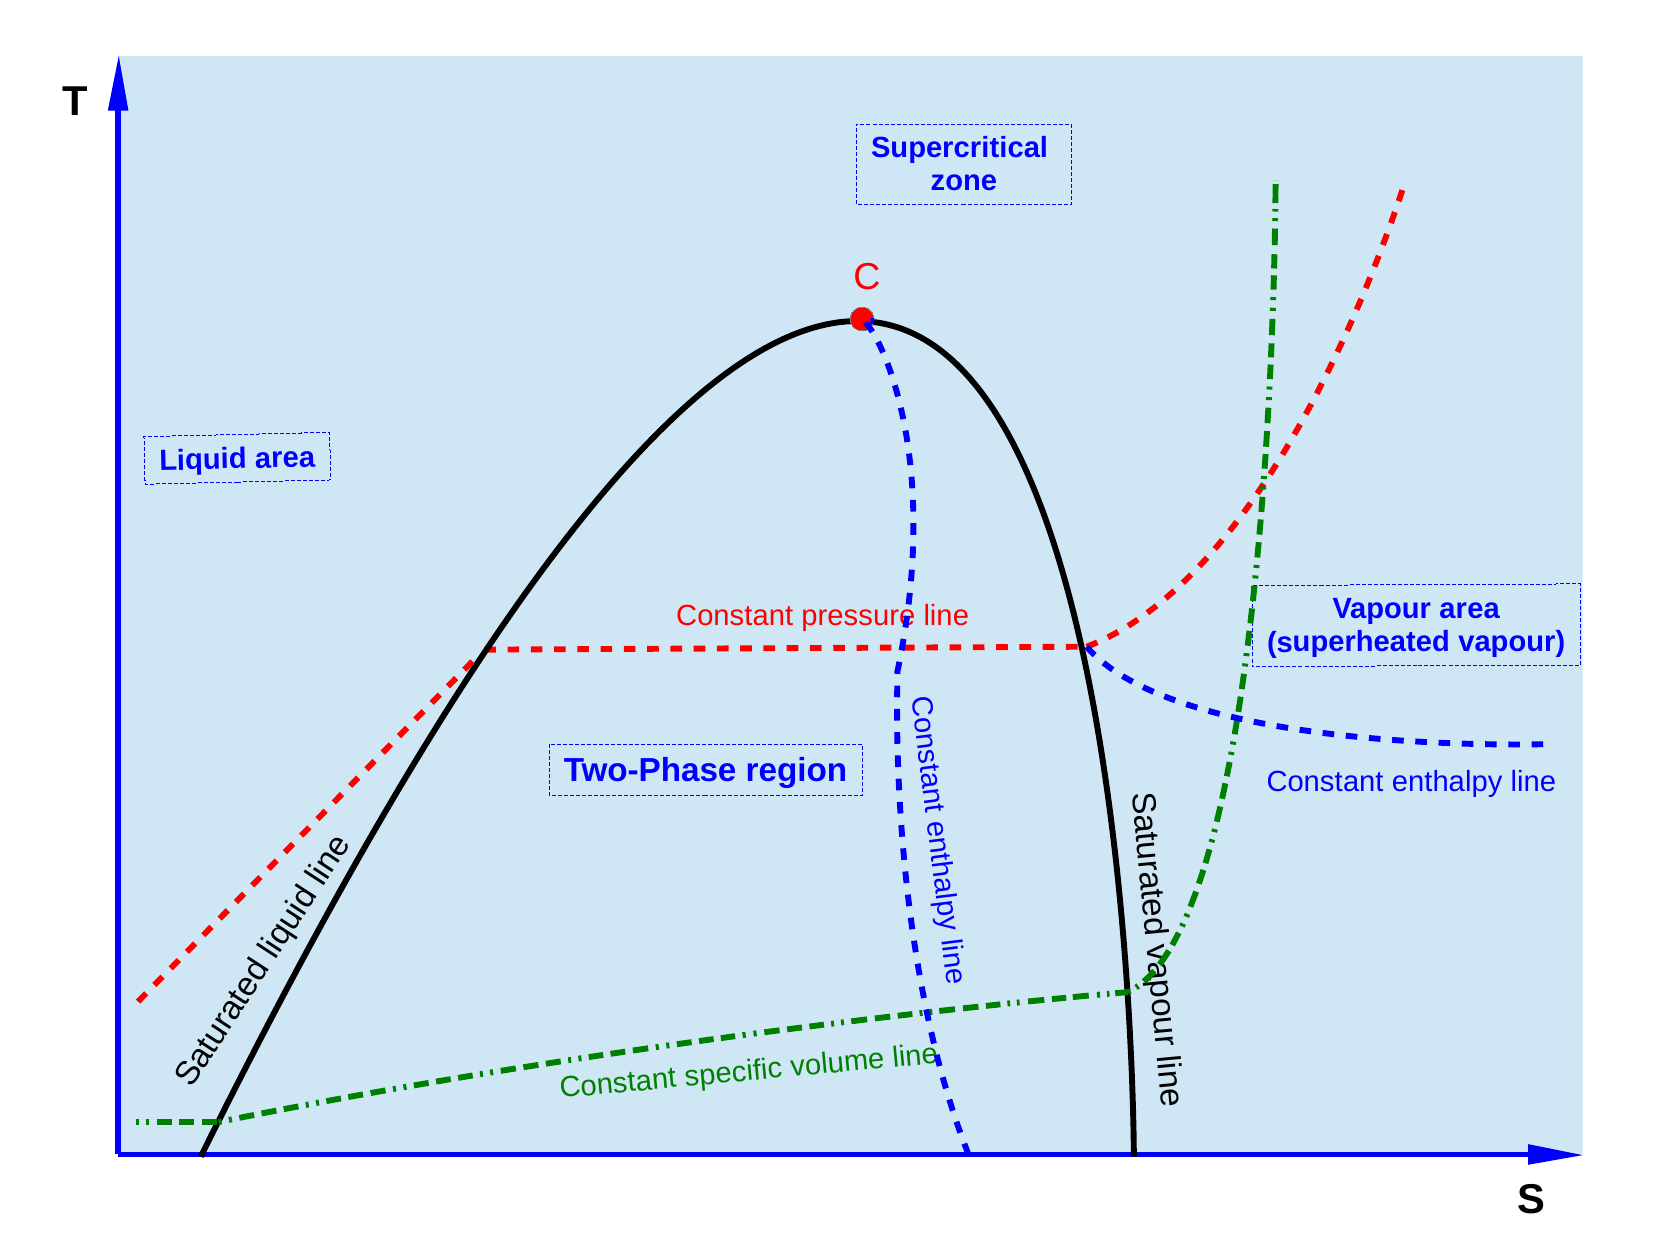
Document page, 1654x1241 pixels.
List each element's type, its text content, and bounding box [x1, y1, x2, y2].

text_box Constant enthalpy line [1251, 757, 1572, 805]
text_box Constant specific volume line [542, 1027, 953, 1113]
text_box C [838, 248, 896, 310]
text_box Saturated liquid line [151, 810, 367, 1110]
text_box Two-Phase region [549, 744, 863, 796]
text_box Vapour area (superheated vapour) [1252, 583, 1581, 667]
text_box S [1502, 1168, 1560, 1230]
text_box Supercritical zone [856, 124, 1072, 205]
text_box Liquid area [143, 432, 331, 485]
text_box [119, 56, 1583, 1154]
text_box T [47, 70, 103, 132]
text_box Constant enthalpy line [895, 678, 983, 1003]
text_box Constant pressure line [661, 591, 985, 640]
text_box Saturated vapour line [1116, 774, 1201, 1125]
